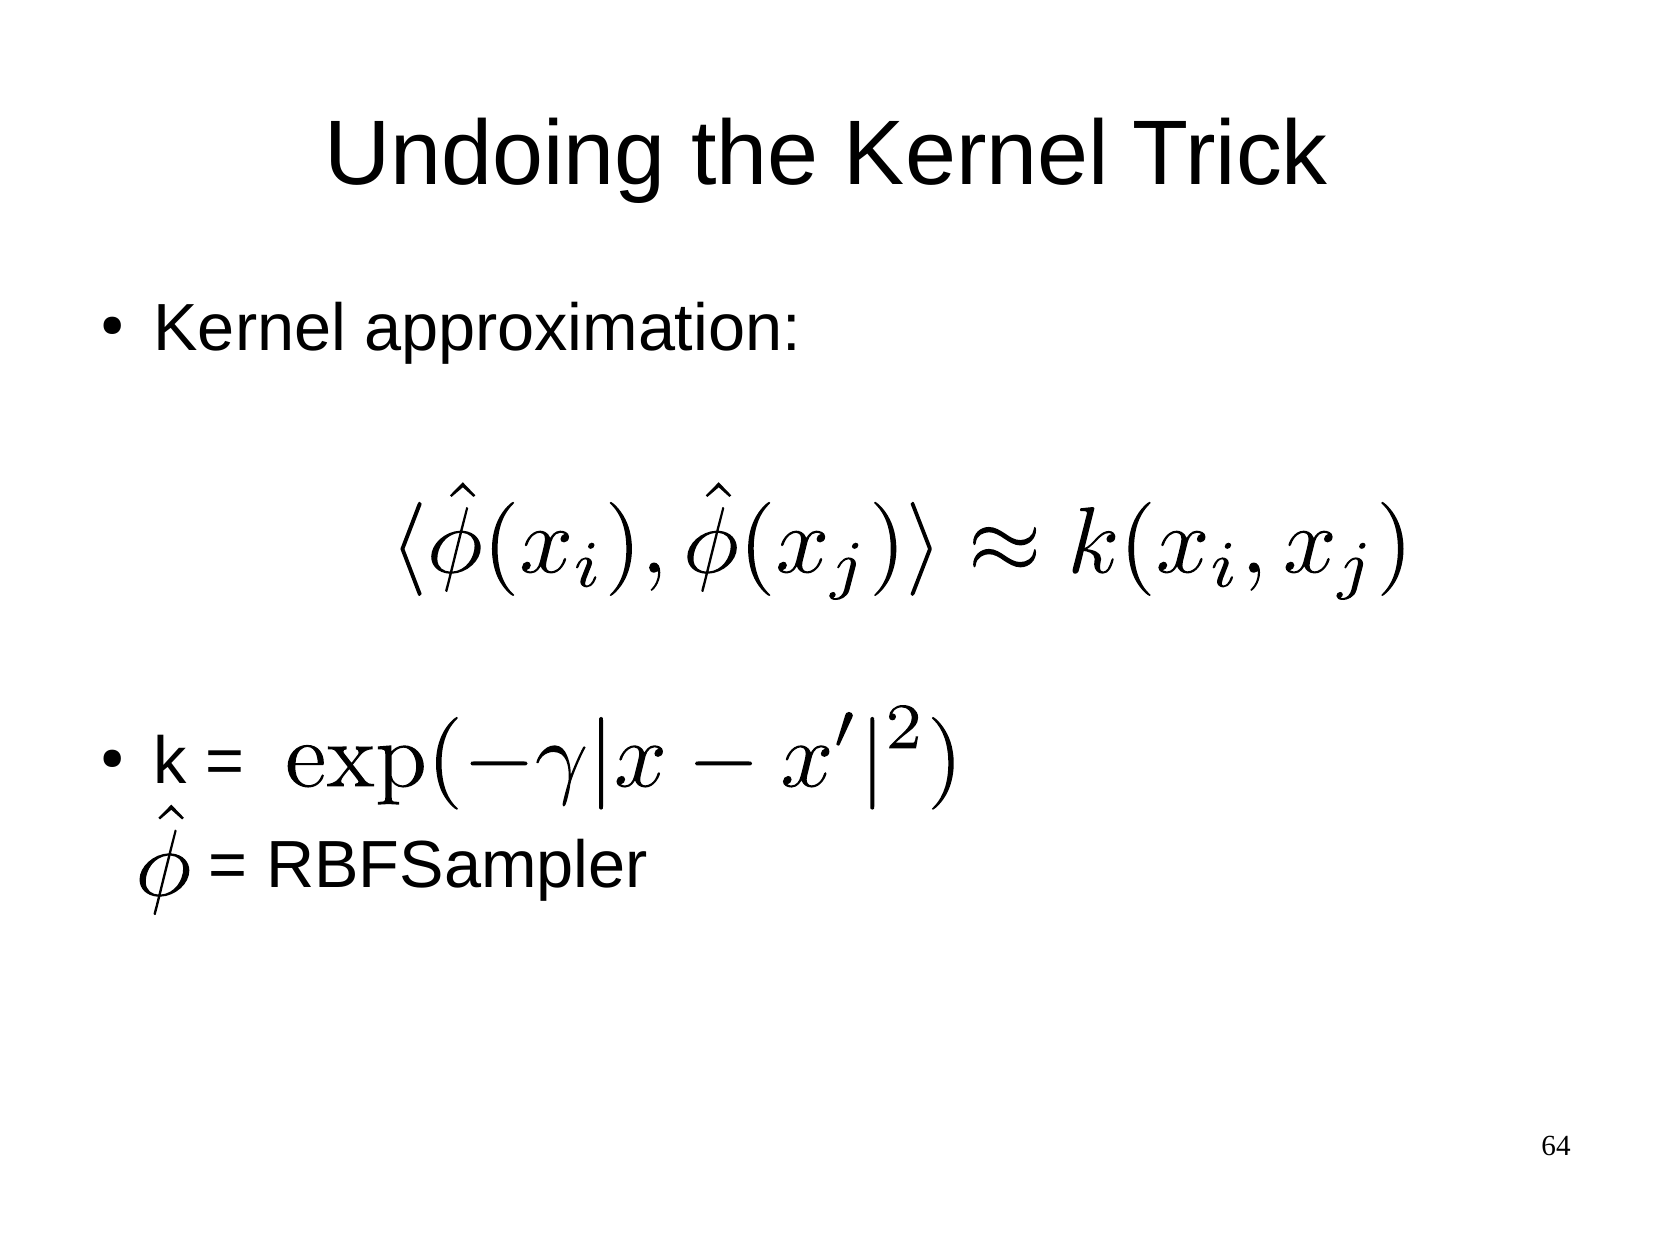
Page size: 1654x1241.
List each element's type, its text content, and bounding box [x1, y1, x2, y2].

list Kernel approximation: k = = RBFSampler [82, 290, 1571, 1010]
title Undoing the Kernel Trick [82, 49, 1571, 257]
text_box [390, 482, 1413, 601]
text_box [135, 804, 196, 916]
text_box [285, 705, 963, 811]
